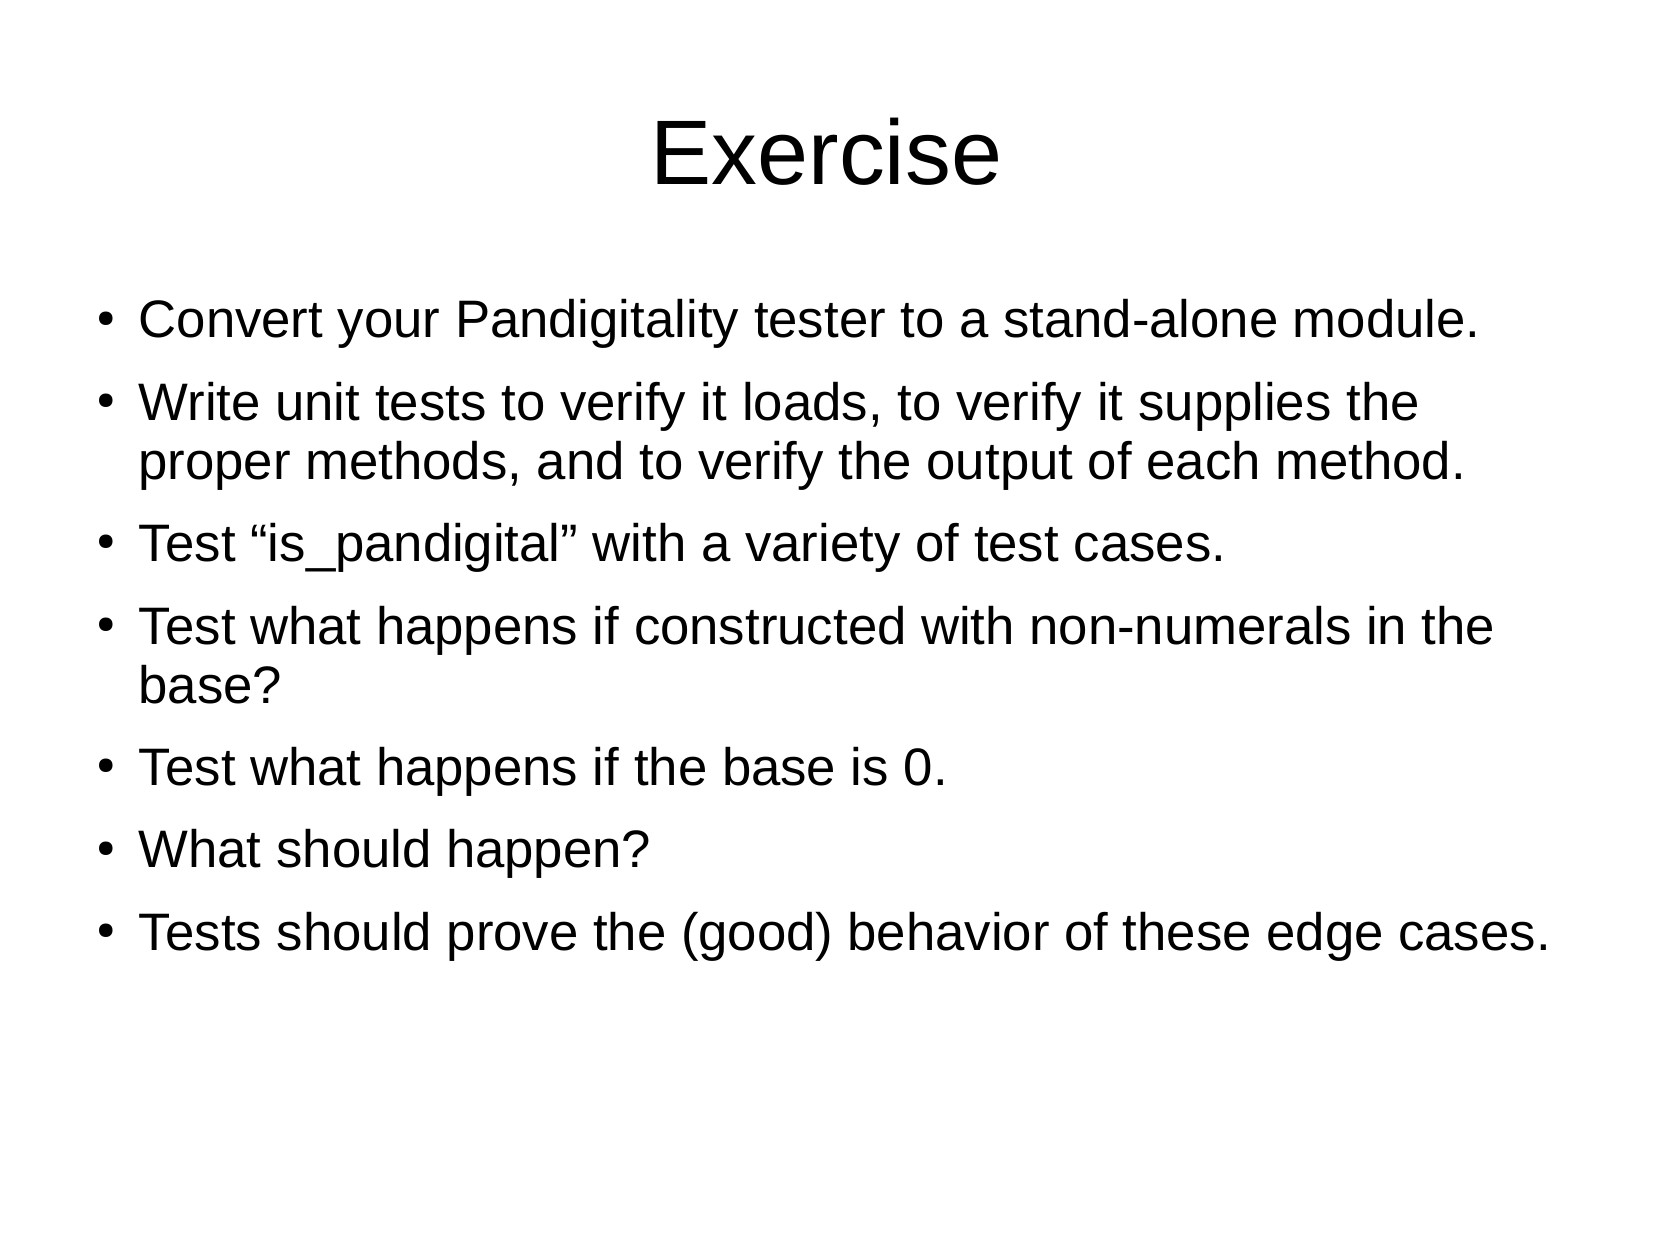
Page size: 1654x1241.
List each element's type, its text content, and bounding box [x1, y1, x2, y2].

title Exercise [82, 49, 1571, 257]
list Convert your Pandigitality tester to a stand-alone module. Write unit tests to verify it loads, to verify it supplies the proper methods, and to verify the output of each method. Test “is_pandigital” with a variety of test cases. Test what happens if constructed with non-numerals in the base? Test what happens if the base is 0. What should happen? Tests should prove the (good) behavior of these edge cases. [82, 290, 1571, 1010]
